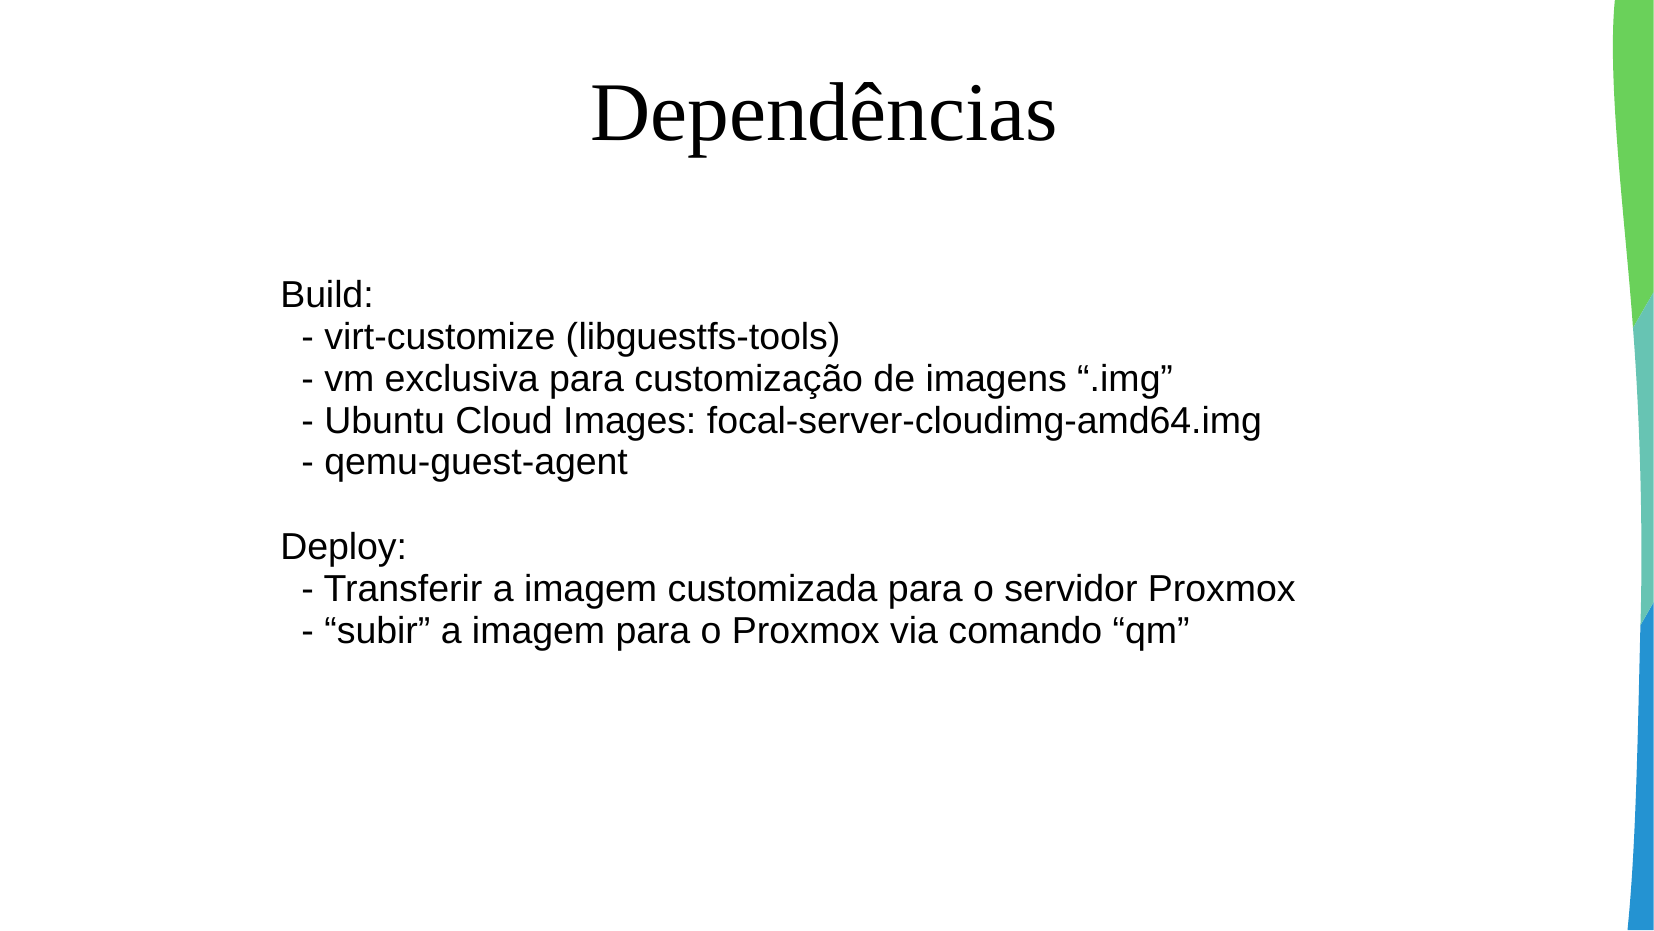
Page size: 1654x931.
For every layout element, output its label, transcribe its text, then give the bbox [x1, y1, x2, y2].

text_box Build: - virt-customize (libguestfs-tools) - vm exclusiva para customização de imagens “.img” - Ubuntu Cloud Images: focal-server-cloudimg-amd64.img - qemu-guest-agent Deploy: - Transferir a imagem customizada para o servidor Proxmox - “subir” a imagem para o Proxmox via comando “qm” [265, 265, 1388, 659]
text_box Dependências [575, 59, 1078, 167]
